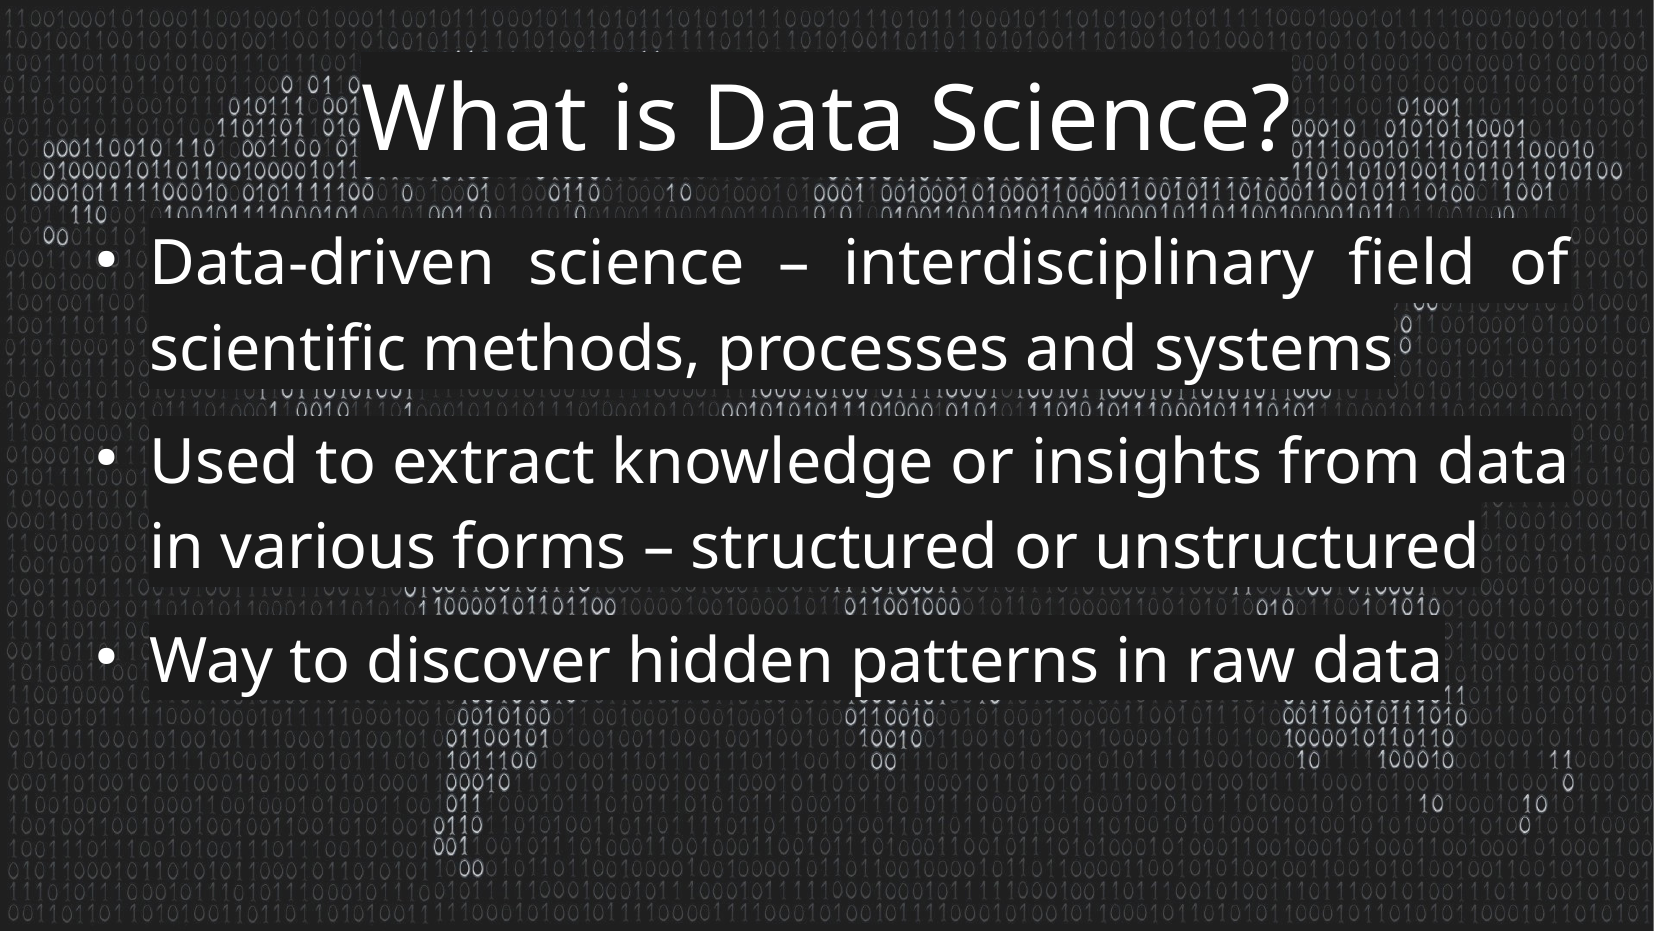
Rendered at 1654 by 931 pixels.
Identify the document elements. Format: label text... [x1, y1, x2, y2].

picture [0, 0, 1654, 931]
list Data-driven science – interdisciplinary field of scientific methods, processes and systems Used to extract knowledge or insights from data in various forms – structured or unstructured Way to discover hidden patterns in raw data [82, 217, 1571, 758]
title What is Data Science? [82, 37, 1571, 193]
